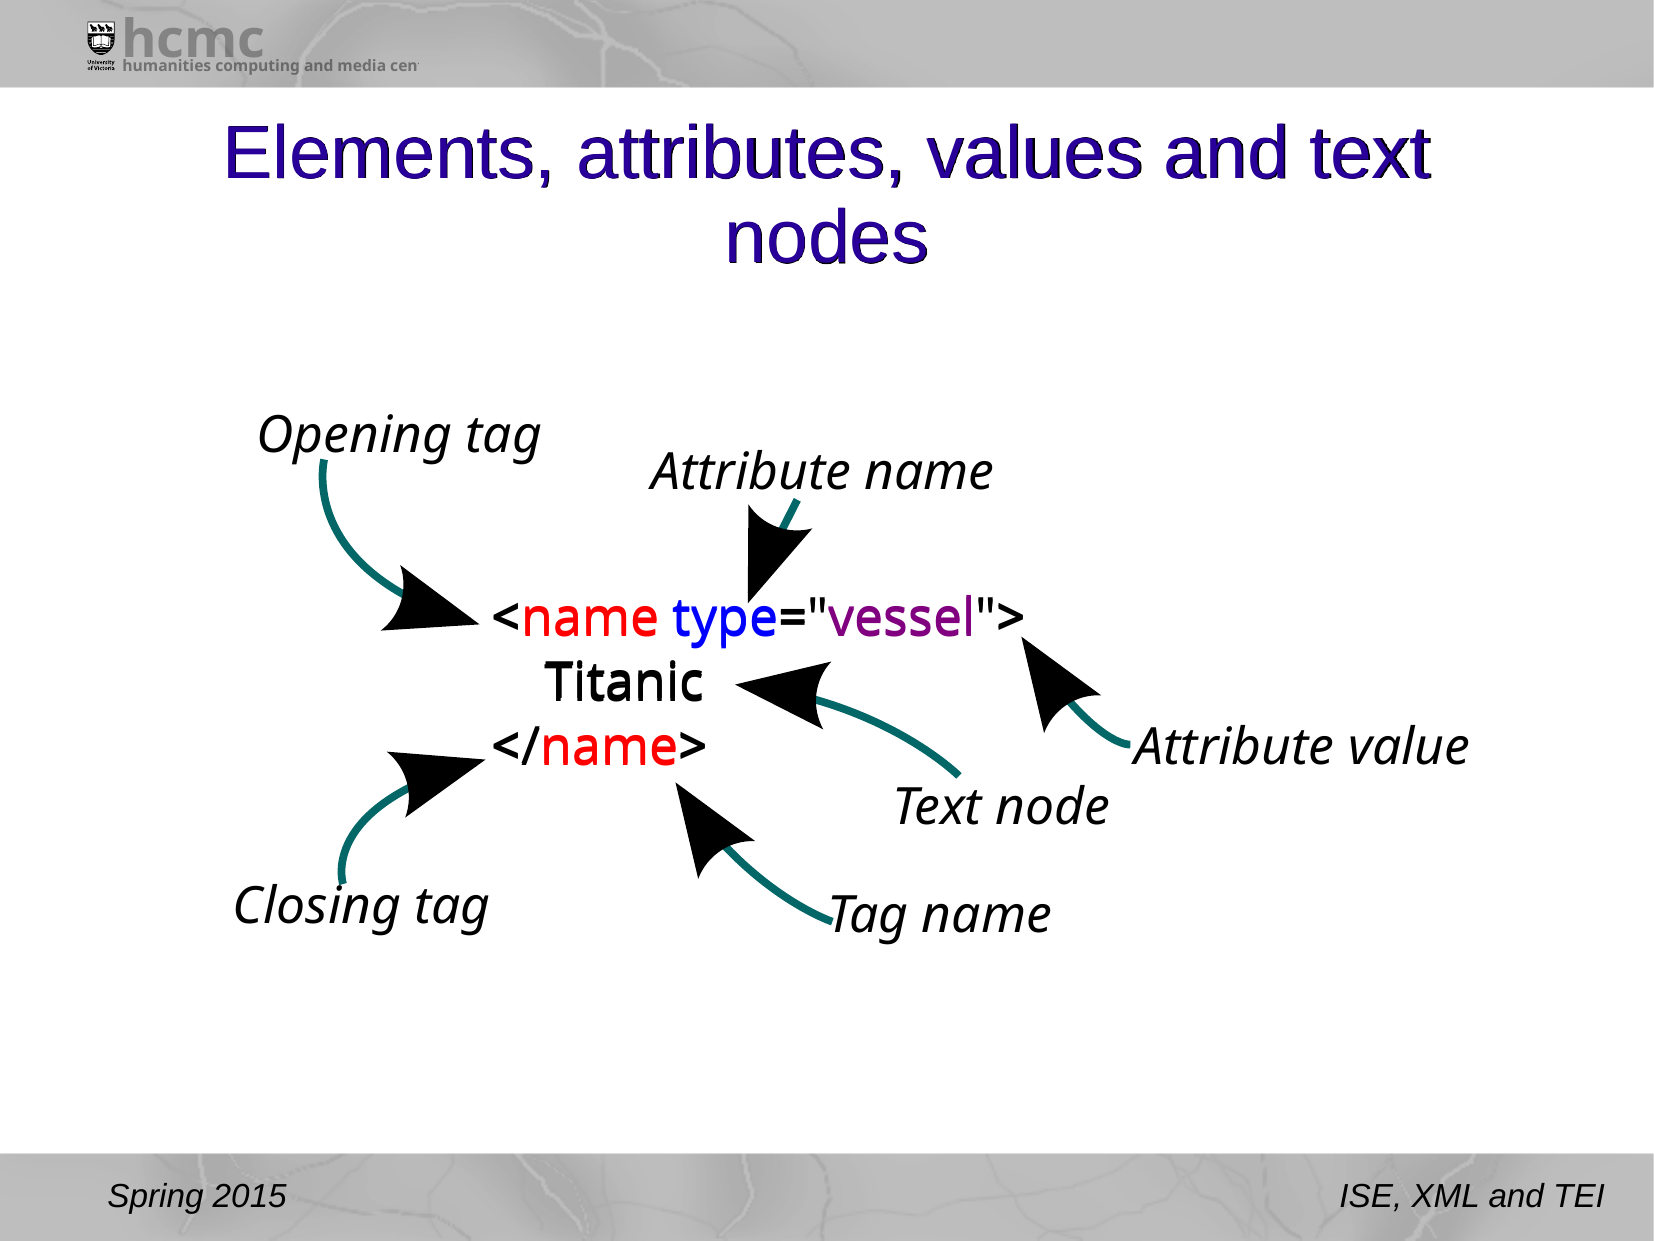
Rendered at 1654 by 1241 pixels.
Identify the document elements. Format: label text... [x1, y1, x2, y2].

picture [0, 0, 1654, 1241]
title Elements, attributes, values and text nodes [118, 90, 1536, 298]
